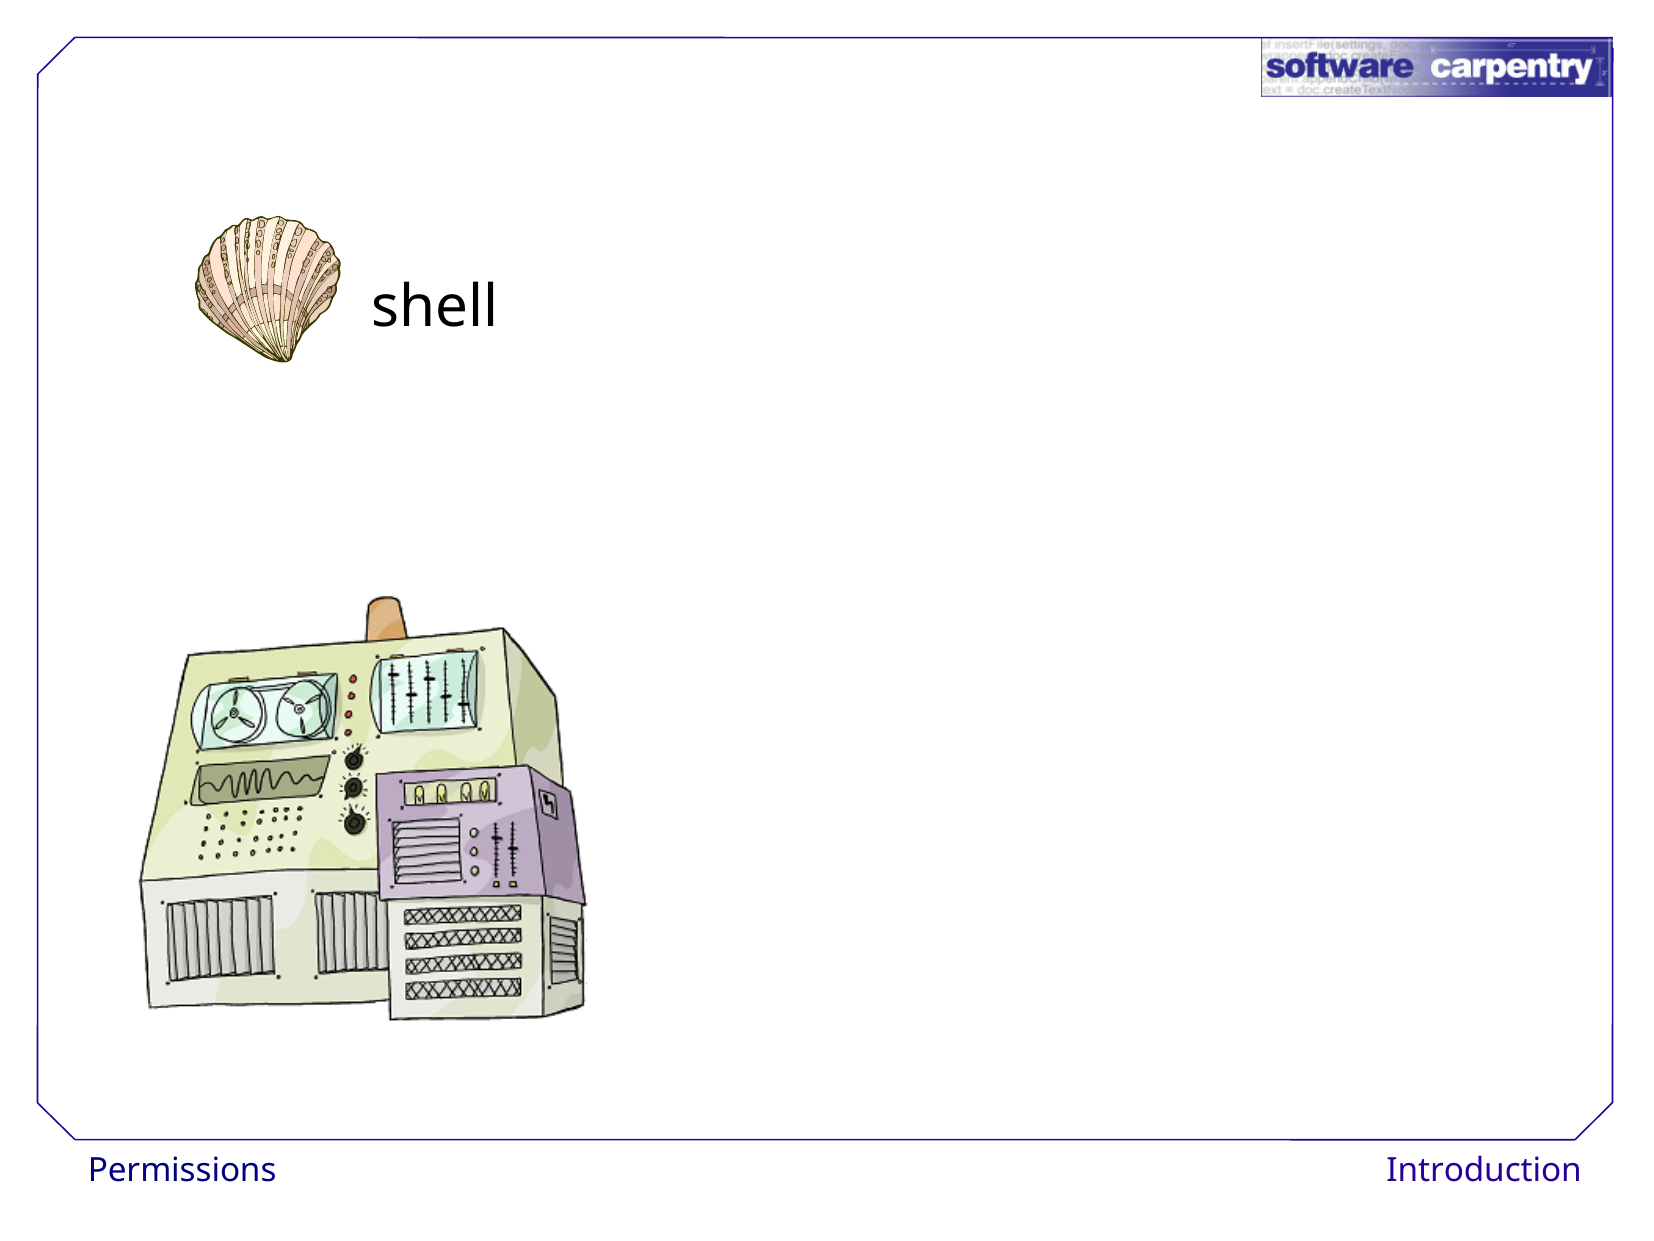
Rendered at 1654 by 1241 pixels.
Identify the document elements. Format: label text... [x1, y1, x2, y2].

text_box shell [343, 225, 588, 347]
picture [1261, 39, 1613, 97]
picture [89, 548, 647, 1055]
picture [193, 213, 343, 367]
